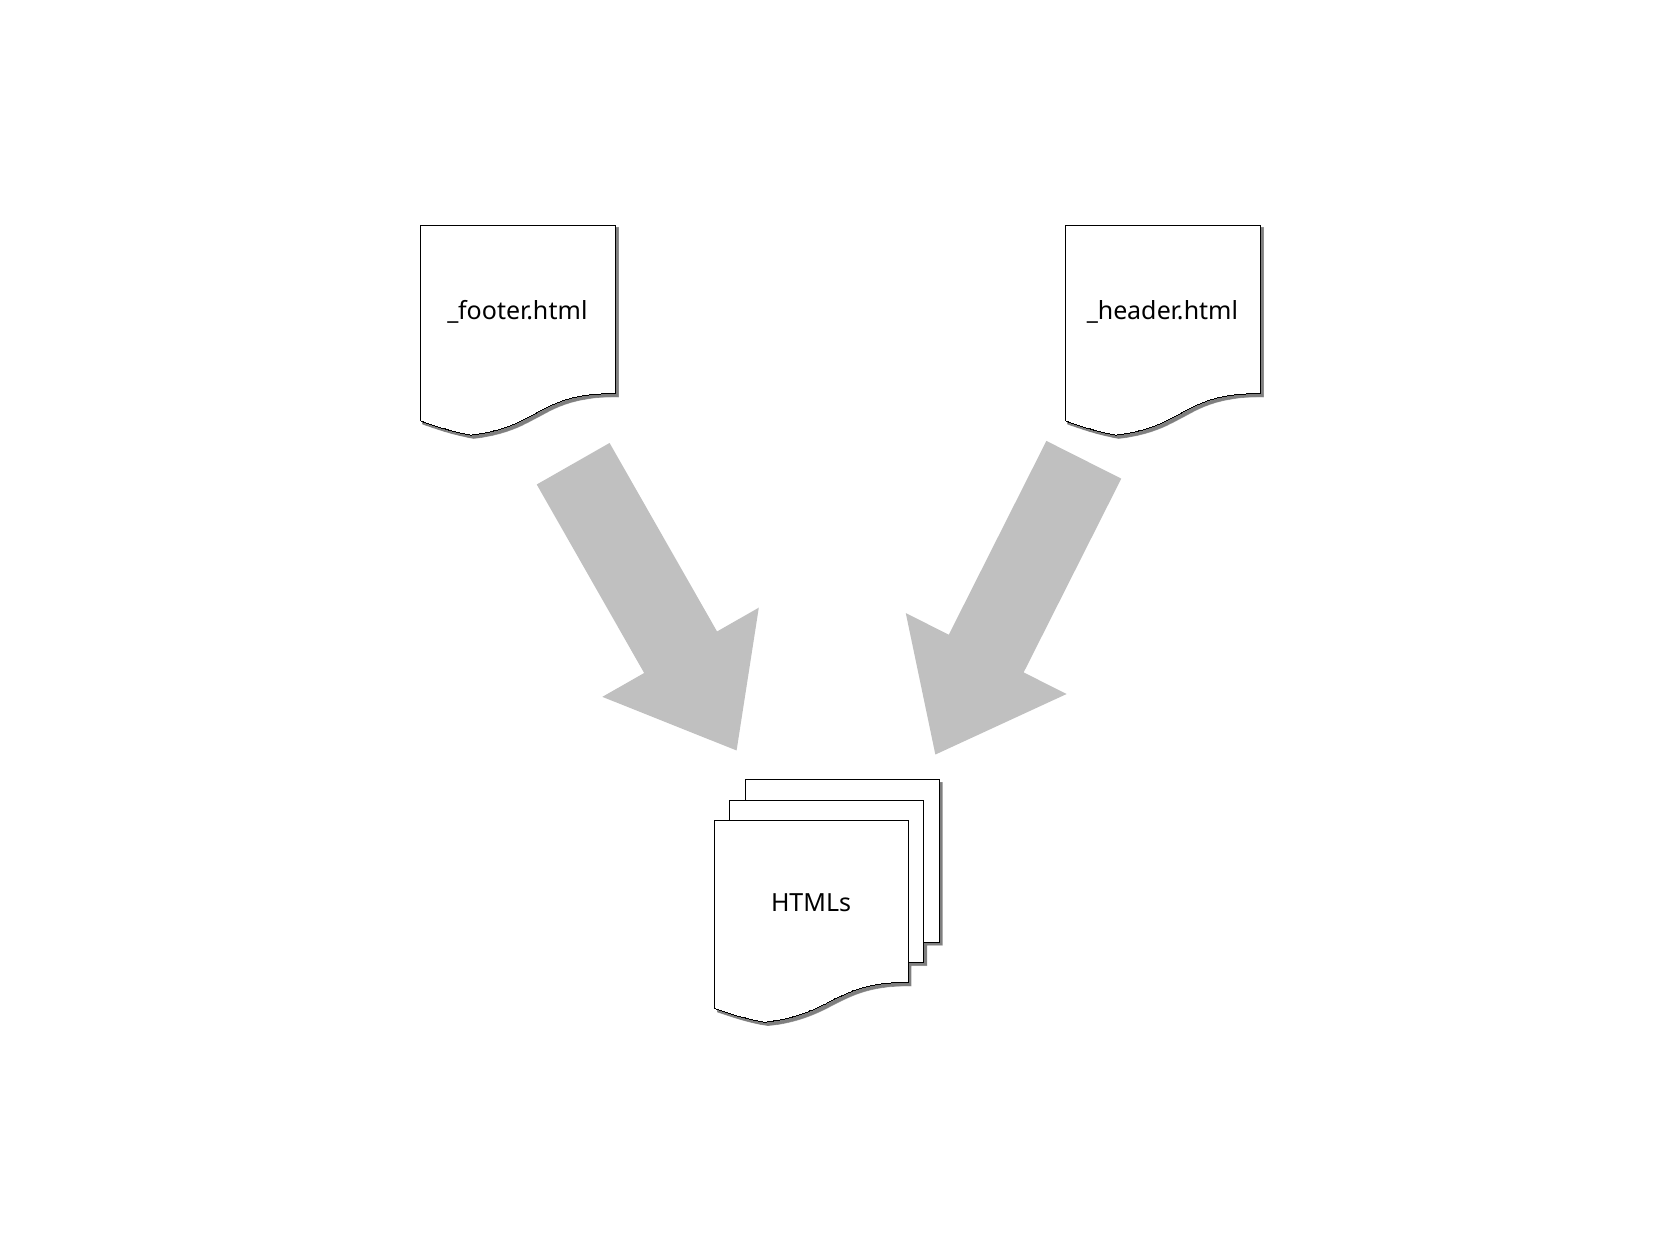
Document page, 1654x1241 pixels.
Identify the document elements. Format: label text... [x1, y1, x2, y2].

text_box _footer.html [420, 225, 616, 436]
text_box HTMLs [714, 779, 940, 1023]
text_box [905, 440, 1122, 755]
text_box _header.html [1065, 225, 1261, 436]
text_box [536, 442, 759, 751]
